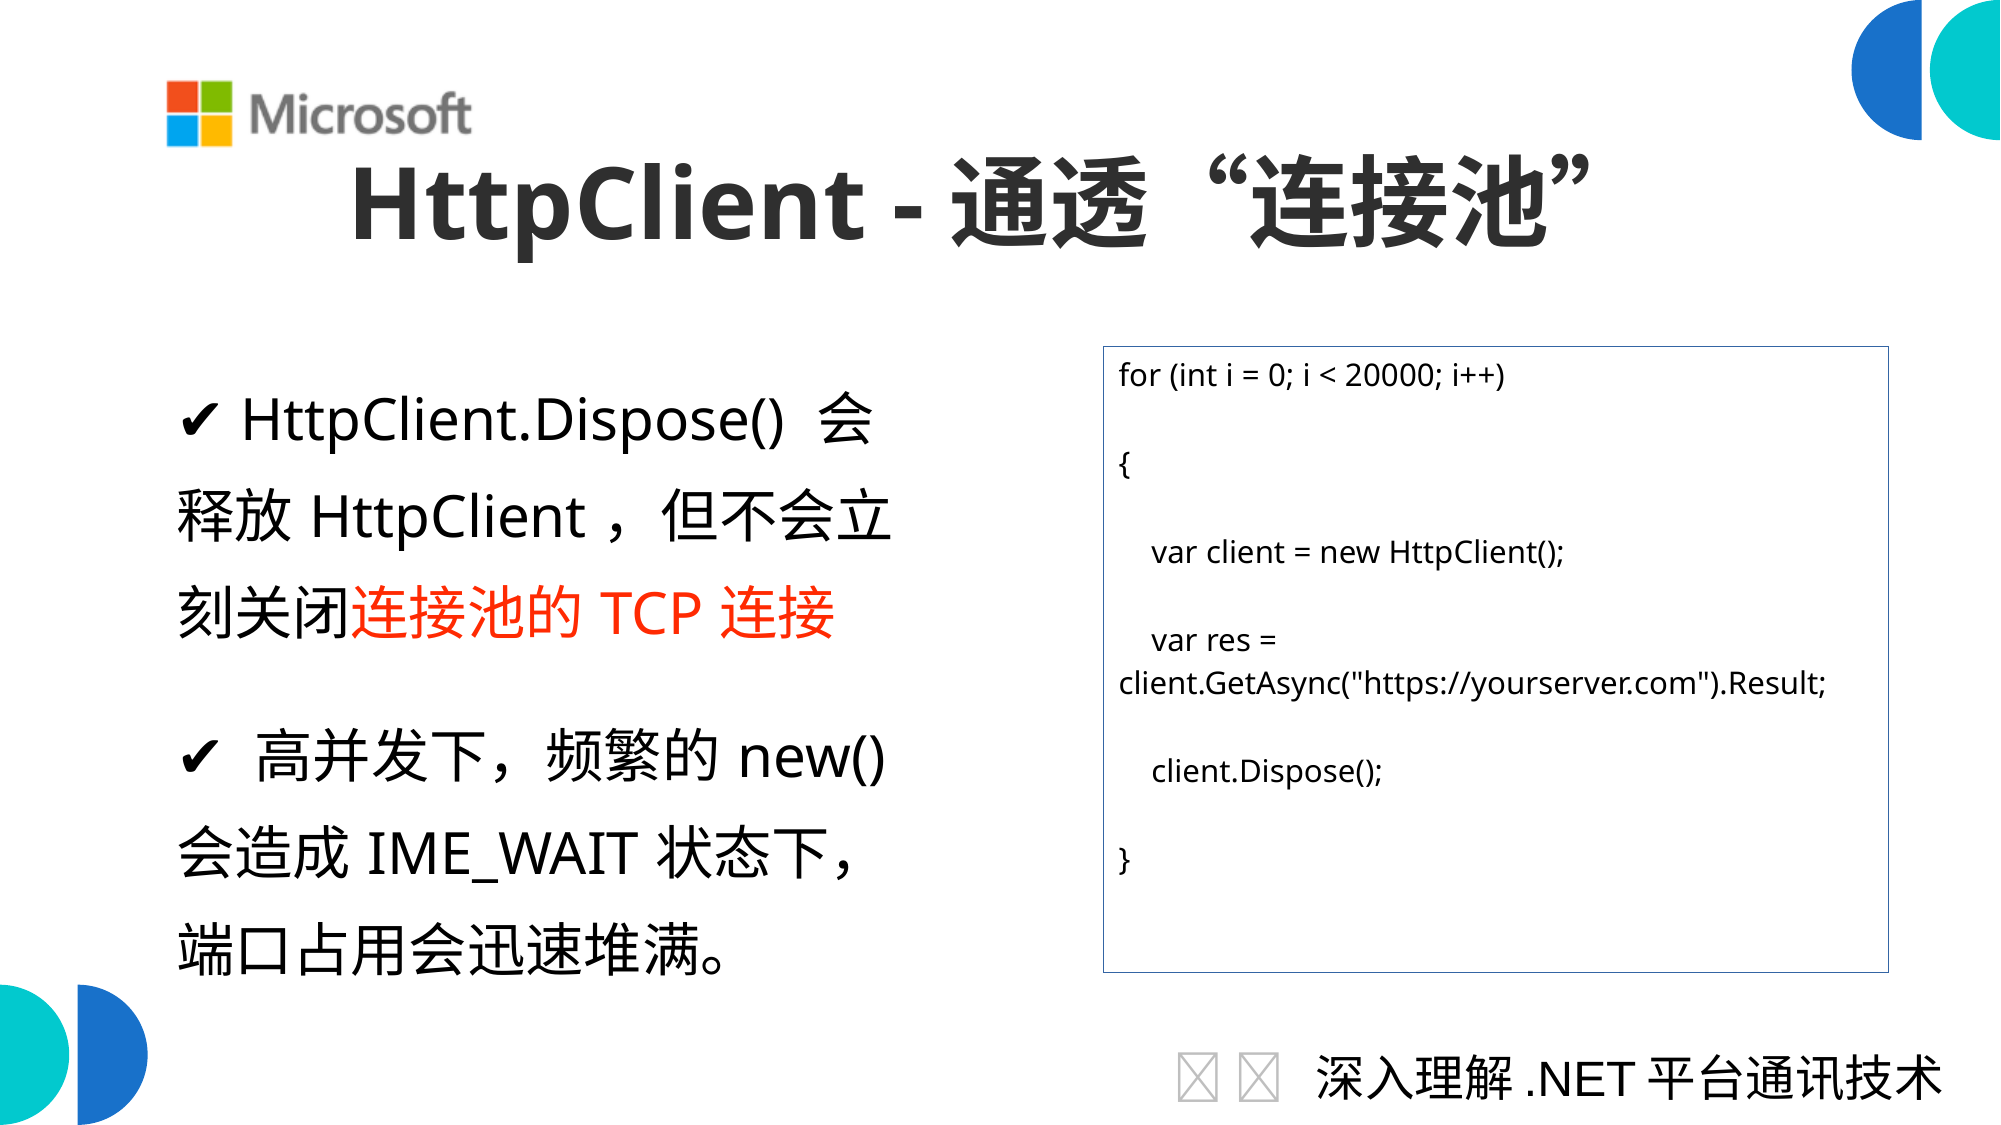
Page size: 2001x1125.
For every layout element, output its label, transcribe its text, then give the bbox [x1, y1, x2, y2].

text_box [1641, 4, 1999, 135]
subtitle 🚀 🚀 深入理解.NET平台通讯技术 [1173, 1046, 1952, 1107]
text_box ✔️ HttpClient.Dispose() 会释放HttpClient，但不会立刻关闭连接池的TCP连接 ✔️ 高并发下，频繁的new()会造成IME_WAIT状态下，端口占用会迅速堆满。 [161, 352, 946, 1054]
picture [85, 41, 552, 189]
title HttpClient -通透“连接池” [137, 106, 1861, 292]
text_box for (int i = 0; i < 20000; i++) { var client = new HttpClient(); var res = client.GetAsync("https://yourserver.com").Result; client.Dispose(); } [1103, 346, 1889, 973]
